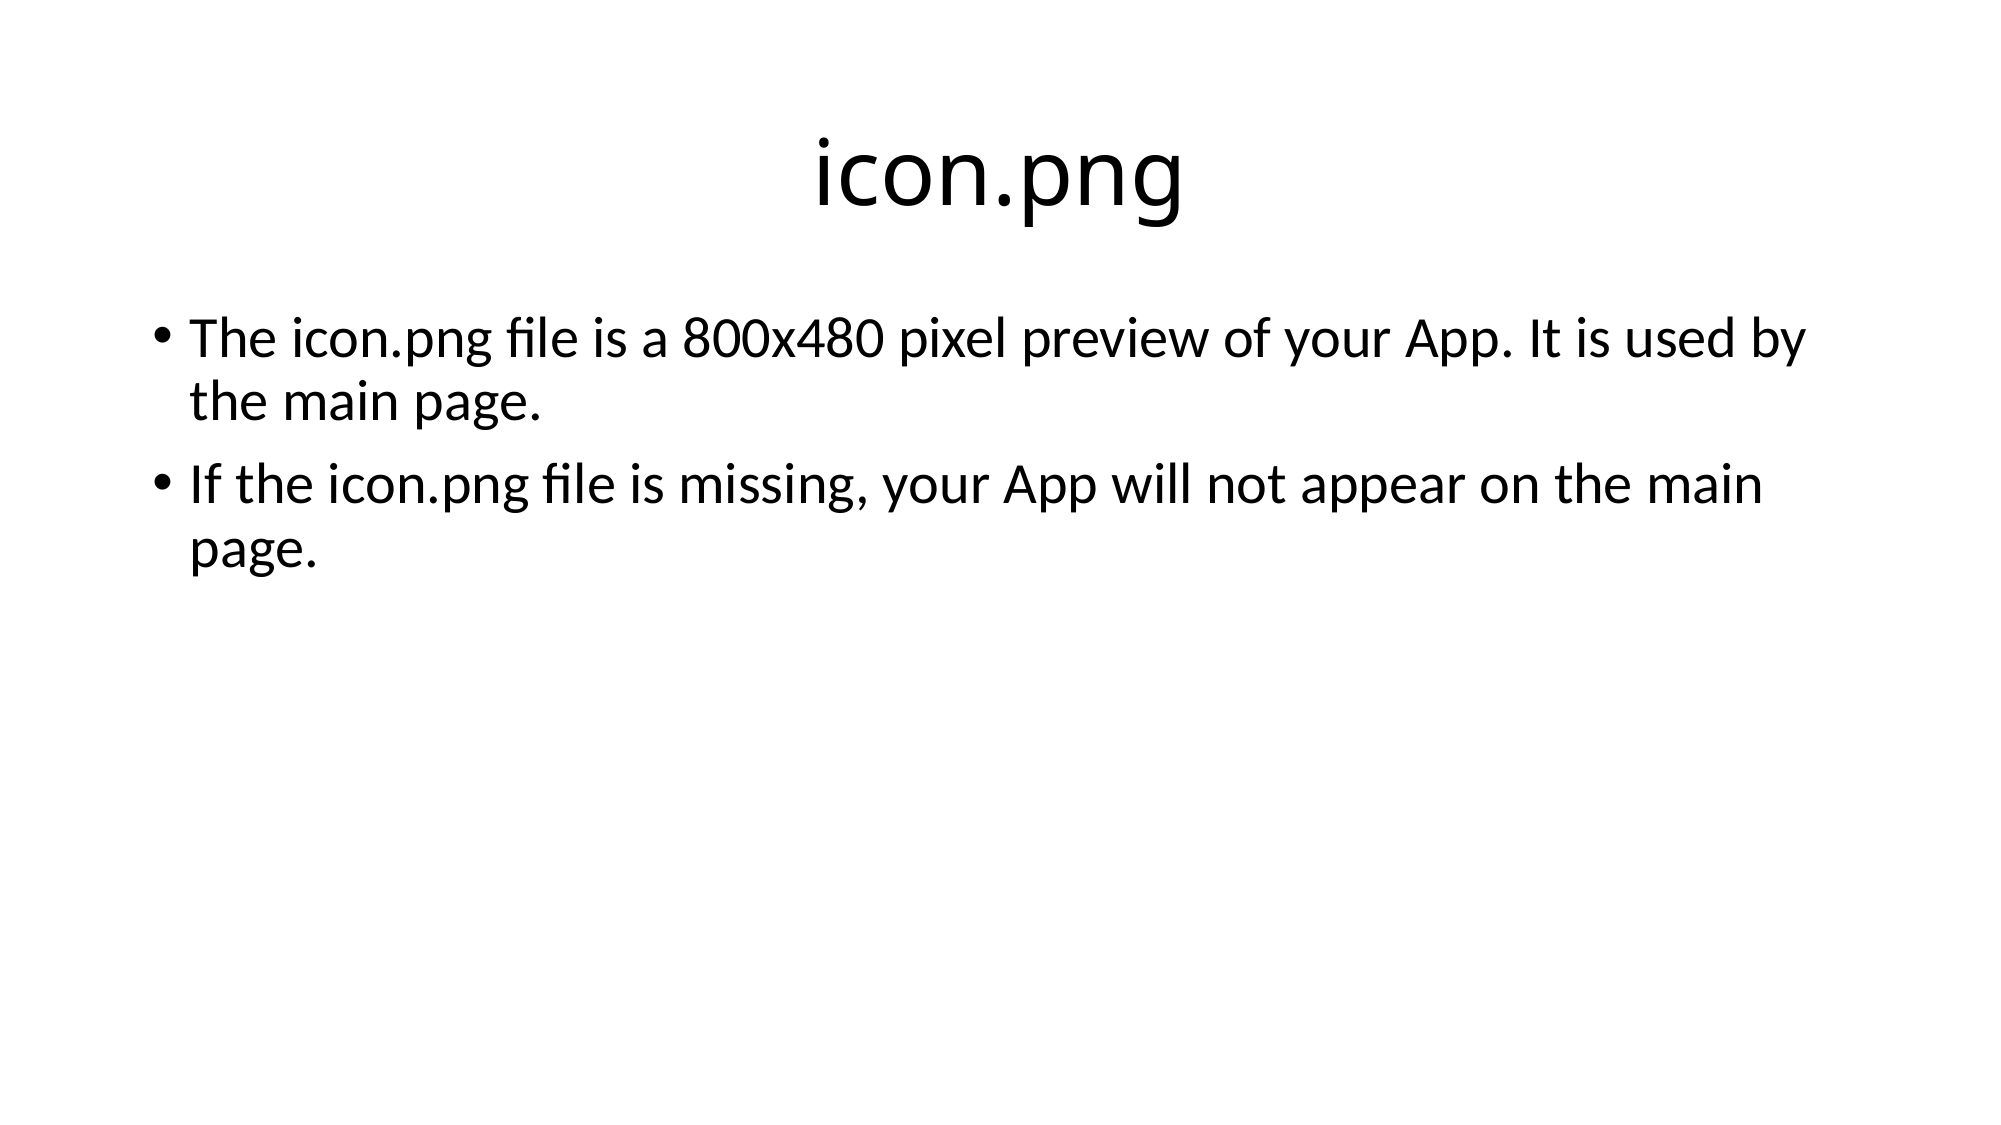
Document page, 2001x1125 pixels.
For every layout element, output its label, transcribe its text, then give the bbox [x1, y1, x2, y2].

title icon.png [137, 59, 1863, 278]
list The icon.png file is a 800x480 pixel preview of your App. It is used by the main page. If the icon.png file is missing, your App will not appear on the main page. [137, 299, 1863, 1014]
